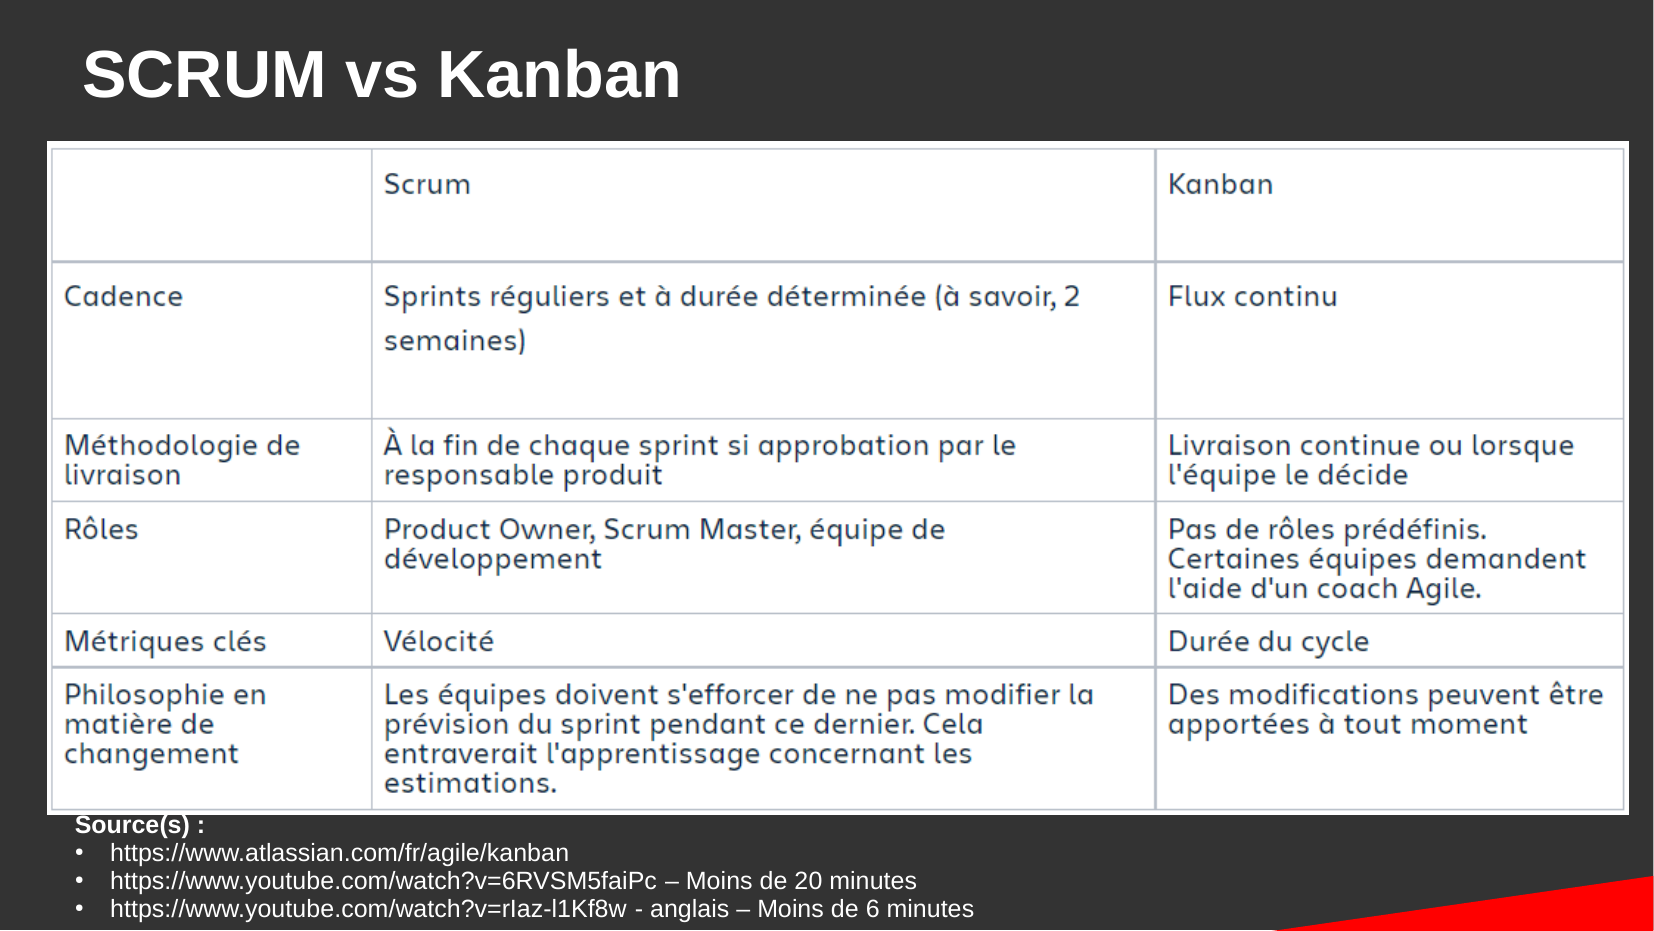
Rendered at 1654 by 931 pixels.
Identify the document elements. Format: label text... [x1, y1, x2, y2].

title SCRUM vs Kanban [82, 37, 1571, 122]
picture [47, 141, 1629, 815]
text_box Source(s) : https://www.atlassian.com/fr/agile/kanban https://www.youtube.com/watch?v=6RVSM5faiPc – Moins de 20 minutes https://www.youtube.com/watch?v=rIaz-l1Kf8w - anglais – Moins de 6 minutes [60, 815, 1546, 931]
text_box [1546, 875, 1654, 931]
